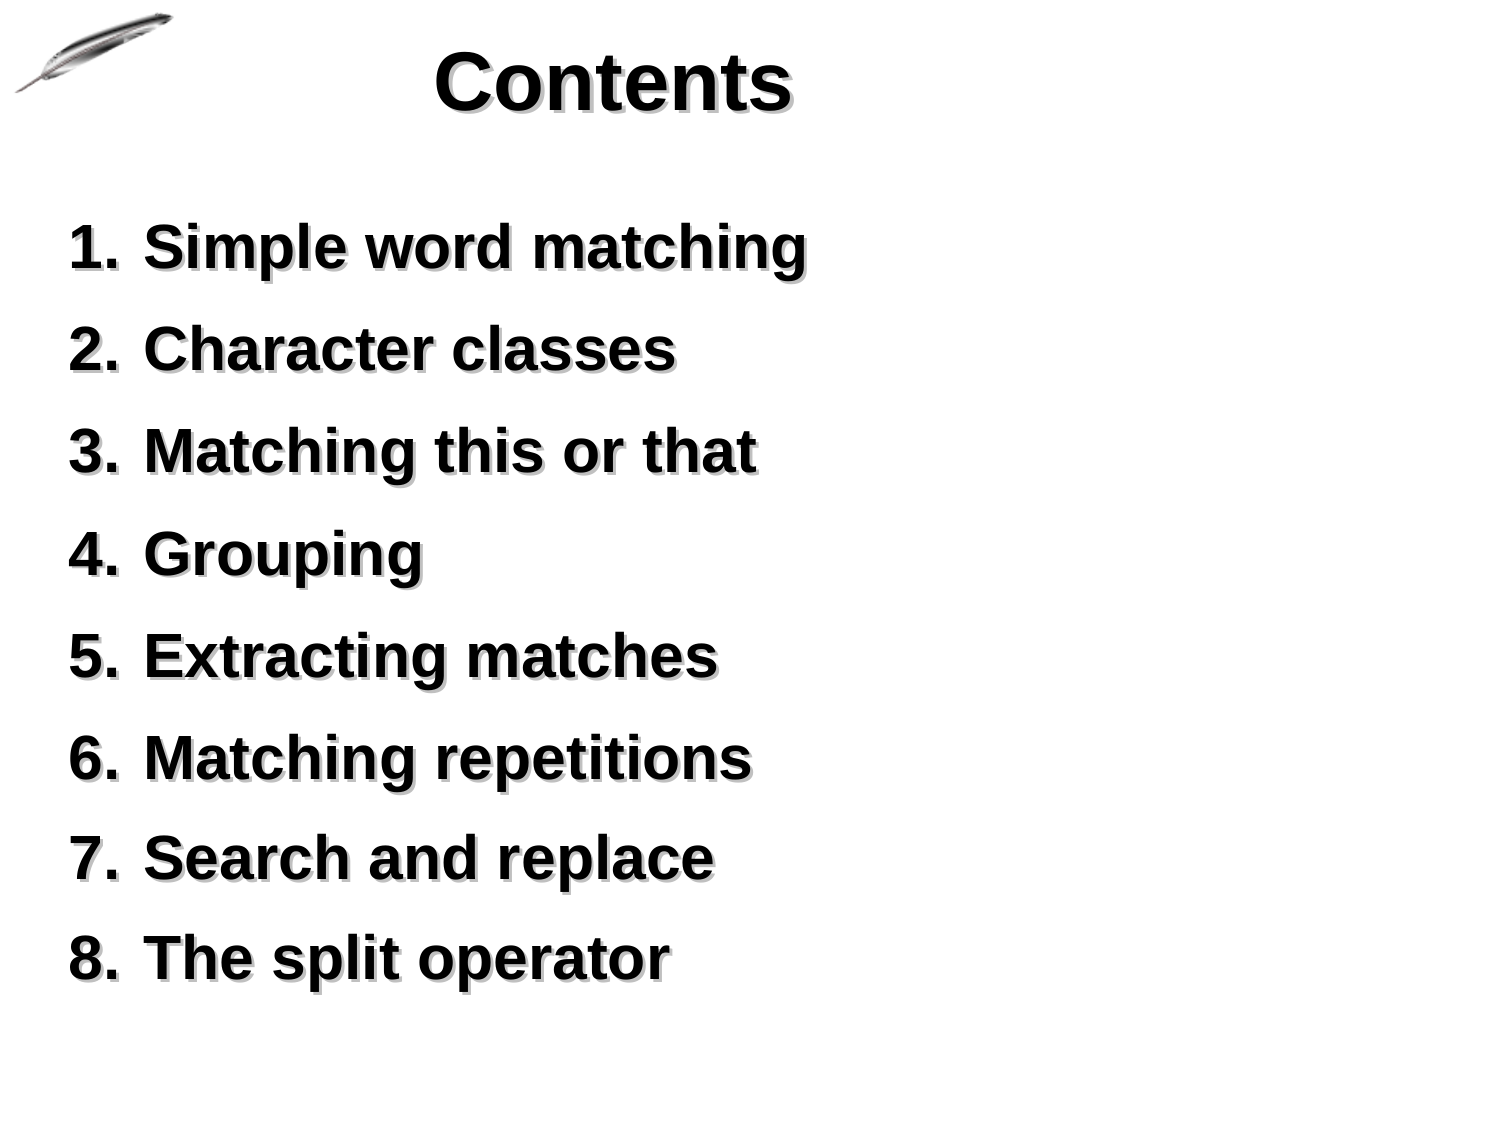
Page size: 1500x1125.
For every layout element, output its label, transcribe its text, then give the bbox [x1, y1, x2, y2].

picture [11, 11, 179, 95]
title Contents [419, 11, 1459, 161]
list Simple word matching Character classes Matching this or that Grouping Extracting matches Matching repetitions Search and replace The split operator [53, 208, 1447, 1083]
